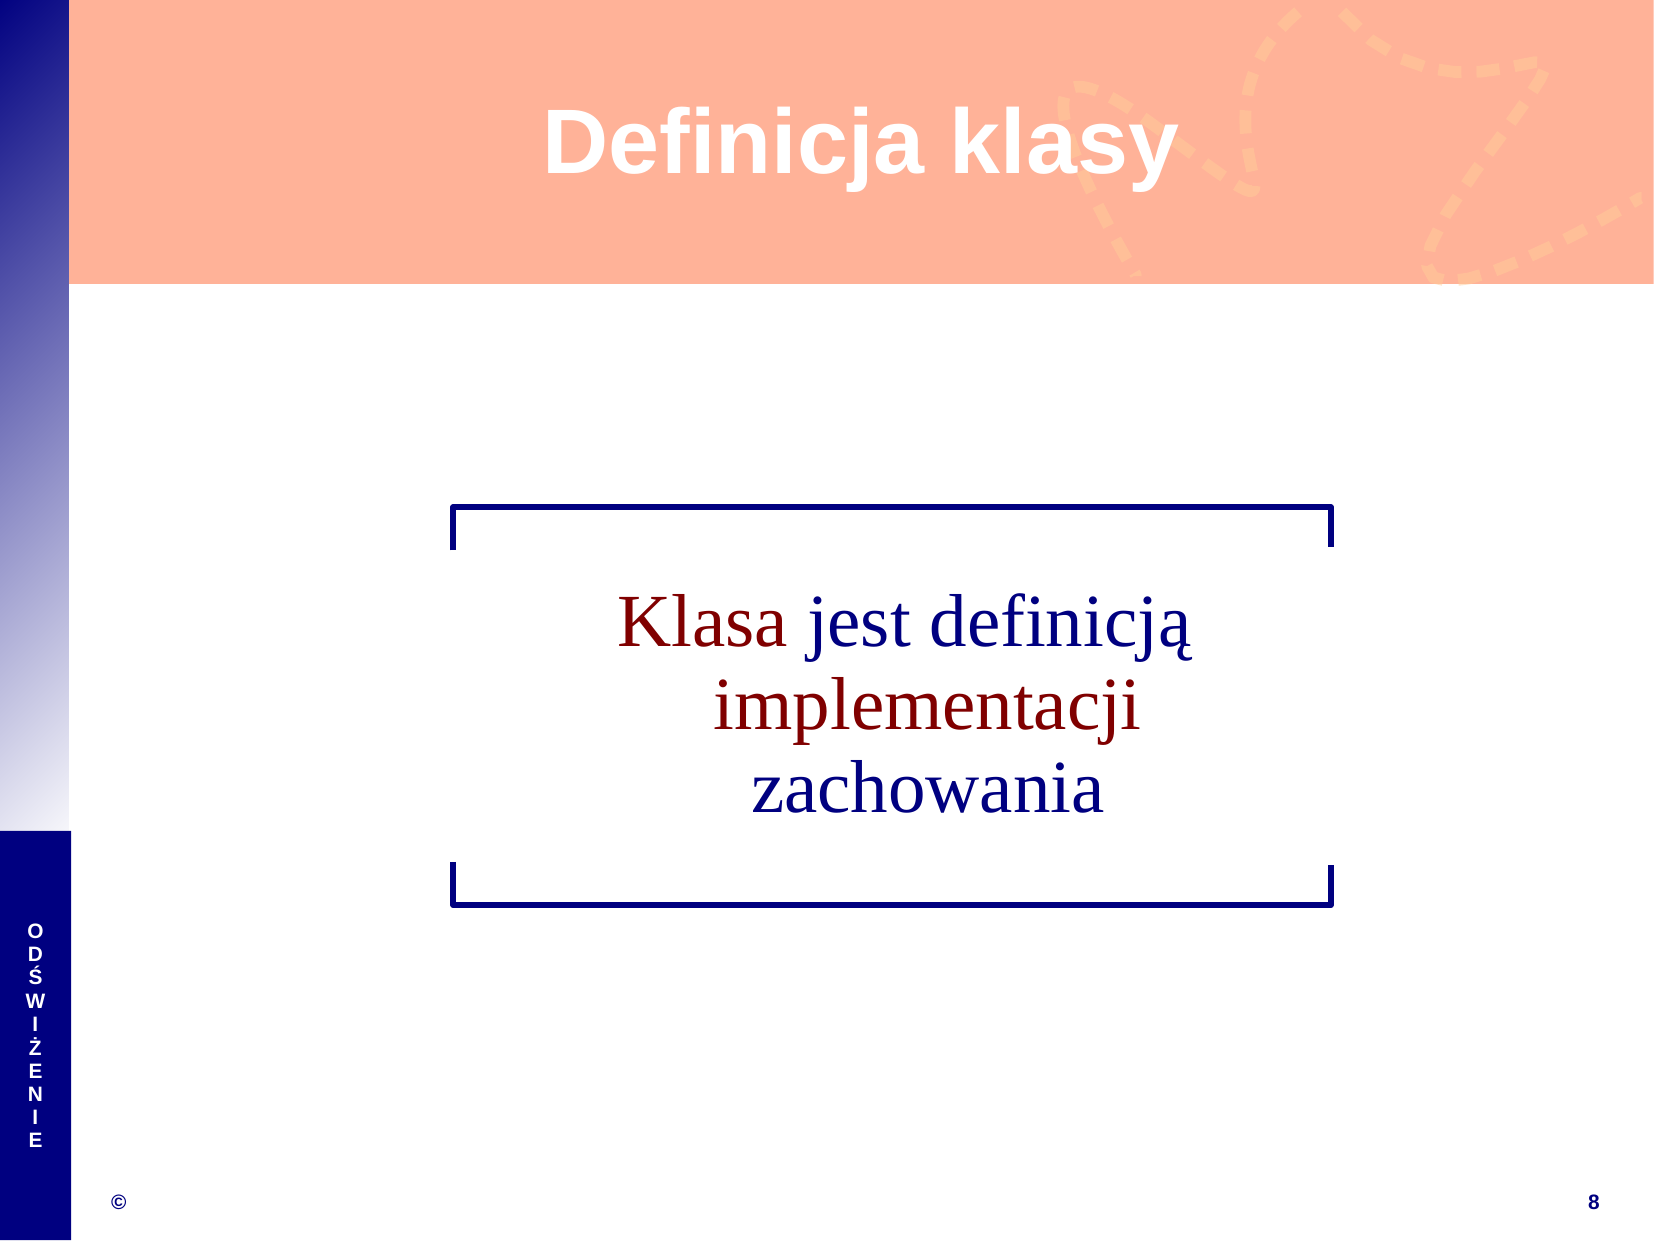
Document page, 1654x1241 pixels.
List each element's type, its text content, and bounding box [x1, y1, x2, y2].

text_box O D Ś W I Ż E N I E [0, 831, 71, 1241]
title Definicja klasy [106, 37, 1617, 246]
text_box Klasa jest definicją implementacji zachowania [469, 478, 1315, 931]
